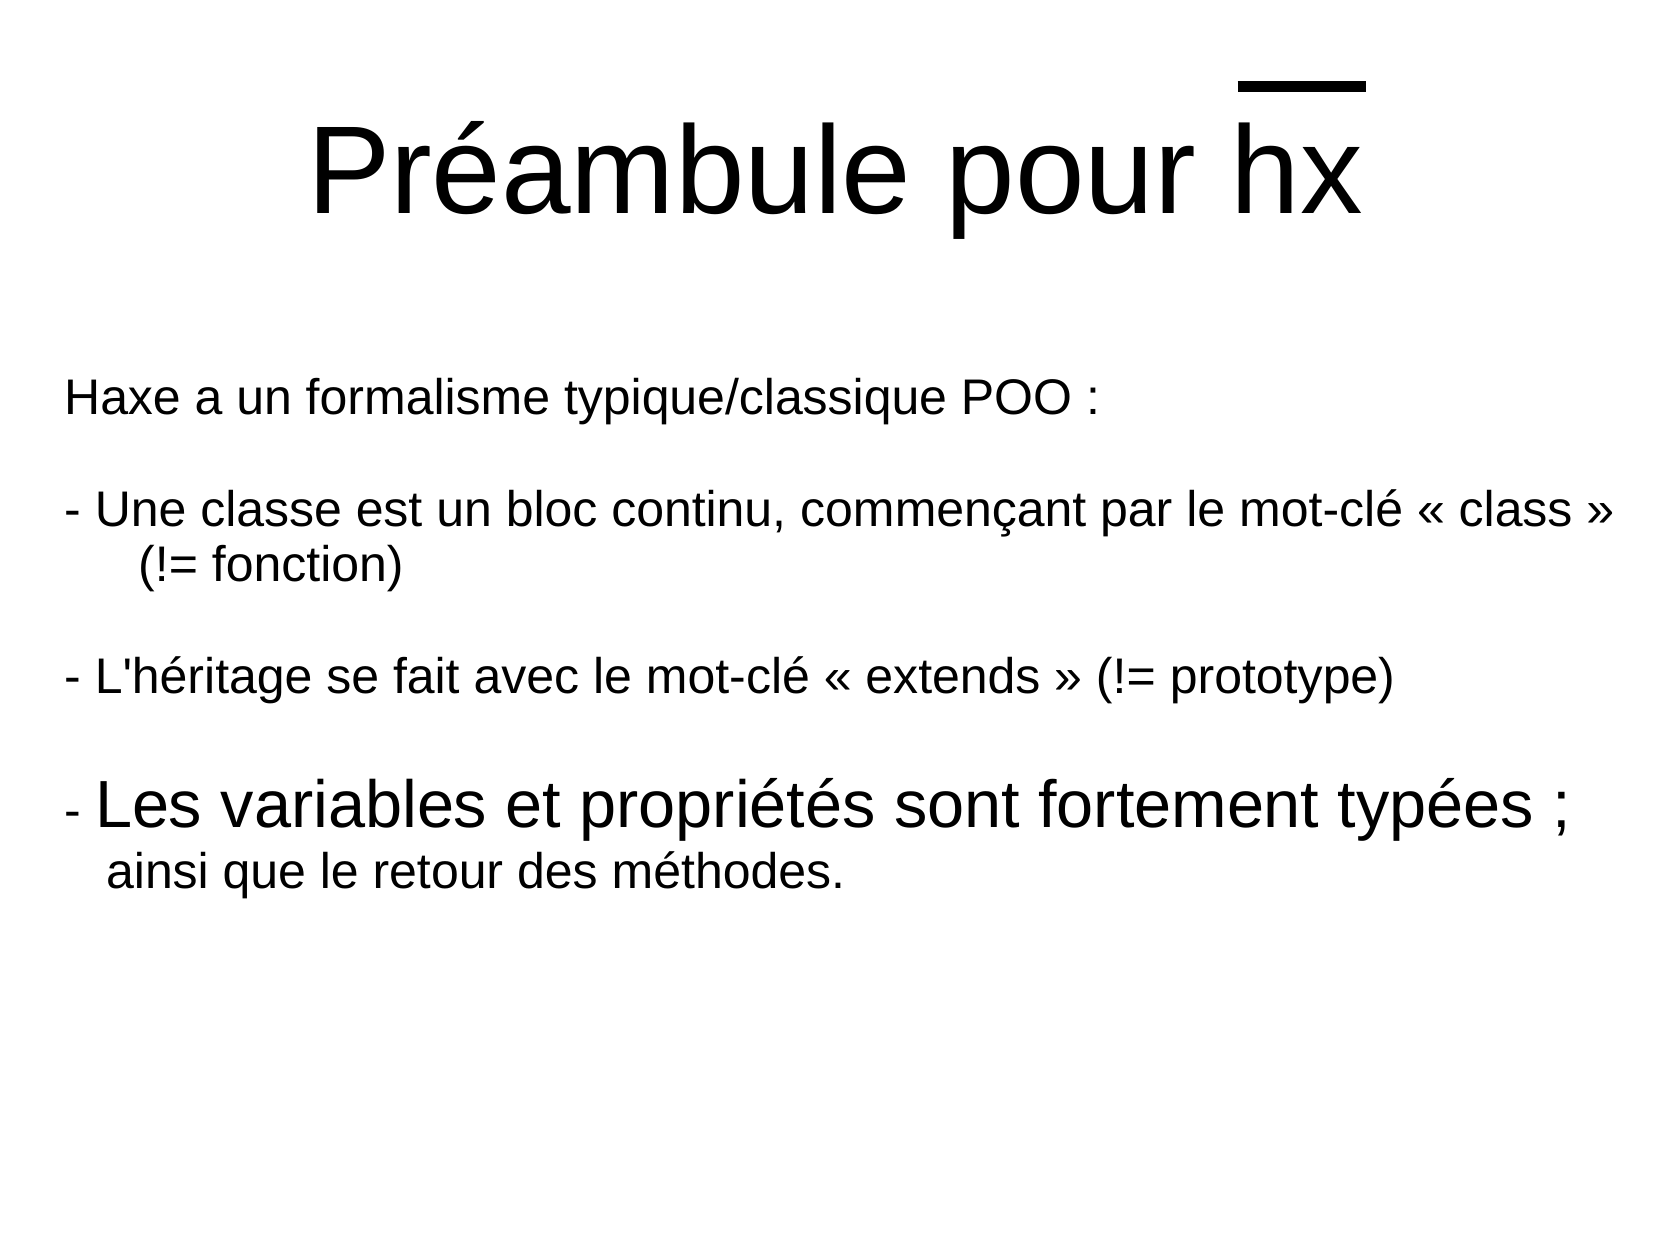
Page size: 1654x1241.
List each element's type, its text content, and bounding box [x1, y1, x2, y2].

text_box Préambule pour hx [292, 92, 1379, 248]
text_box Haxe a un formalisme typique/classique POO : - Une classe est un bloc continu, commençant par le mot-clé « class » (!= fonction) - L'héritage se fait avec le mot-clé « extends » (!= prototype) - Les variables et propriétés sont fortement typées ; ainsi que le retour des méthodes. [49, 361, 1631, 1019]
